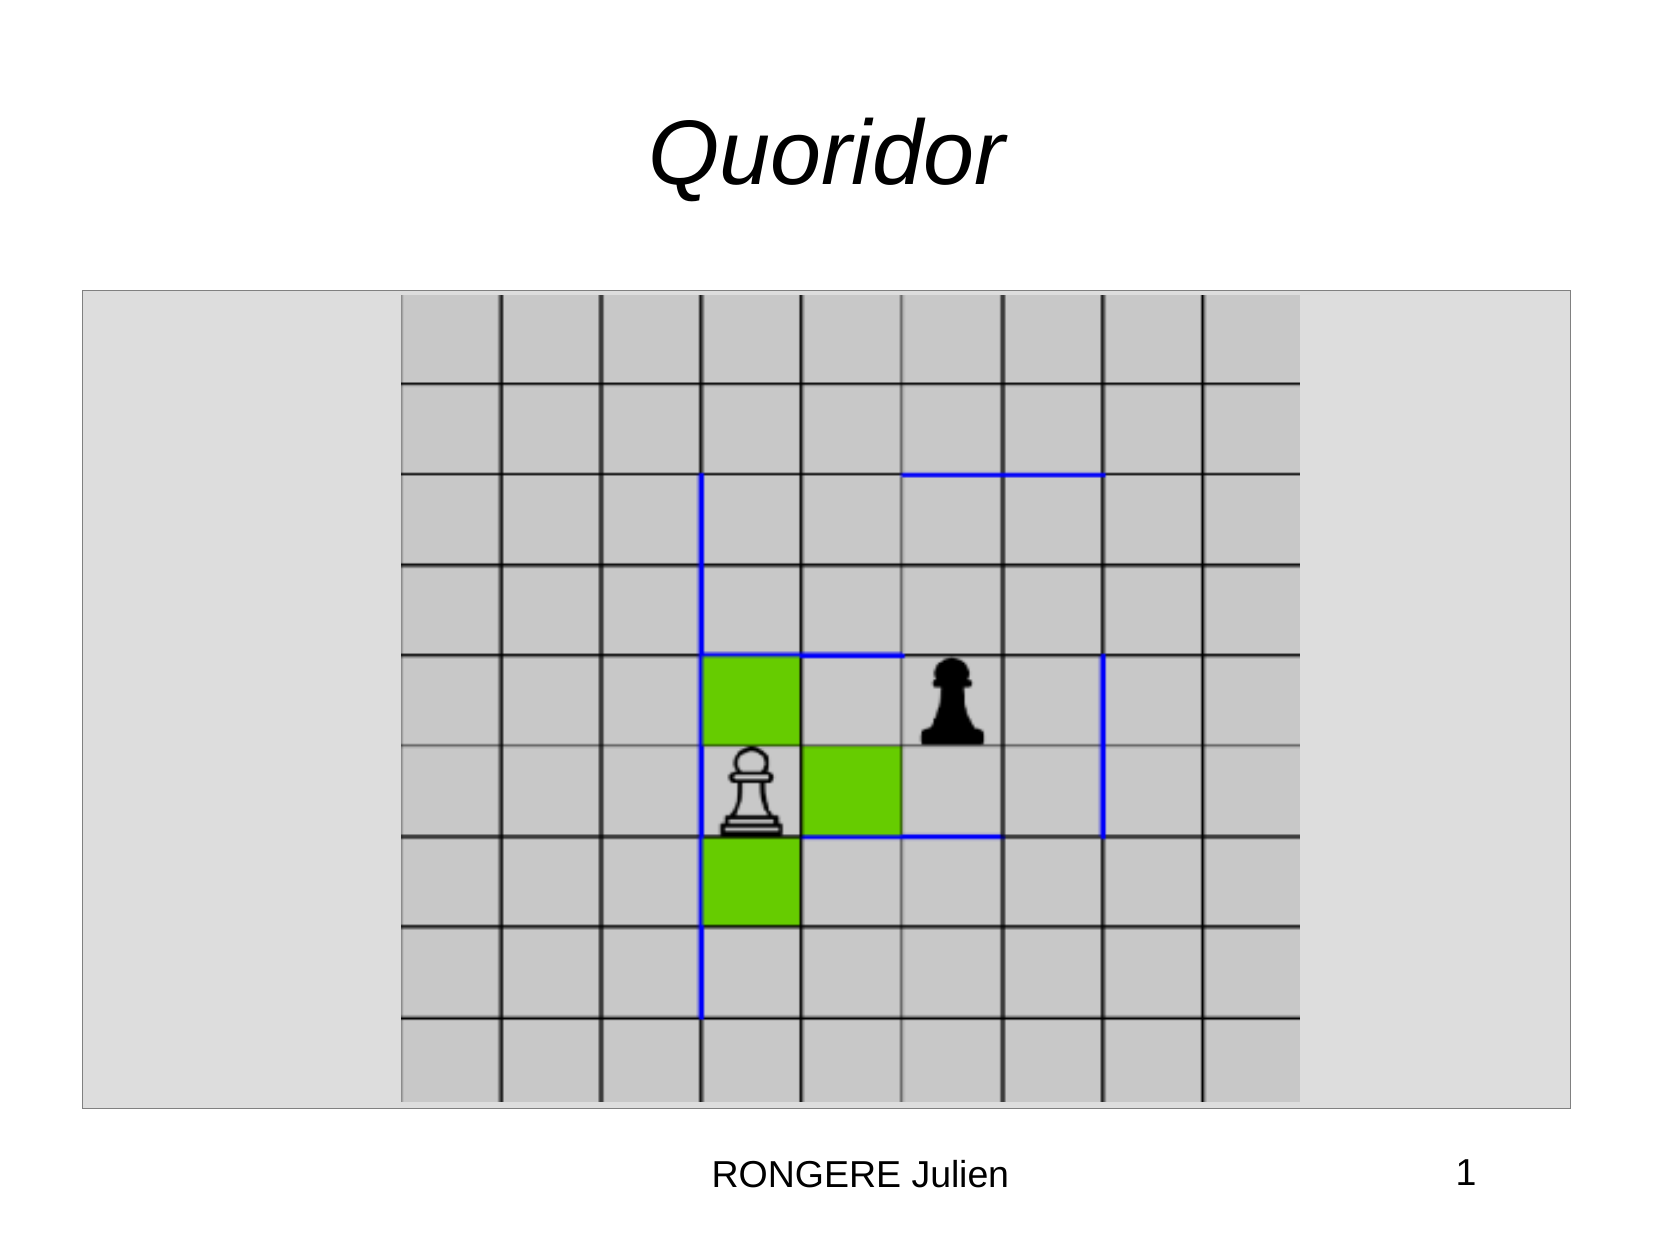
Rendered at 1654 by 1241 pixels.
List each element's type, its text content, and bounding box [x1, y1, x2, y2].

title Quoridor [82, 49, 1571, 257]
picture [401, 295, 1300, 1102]
text_box RONGERE Julien [696, 1145, 1025, 1203]
